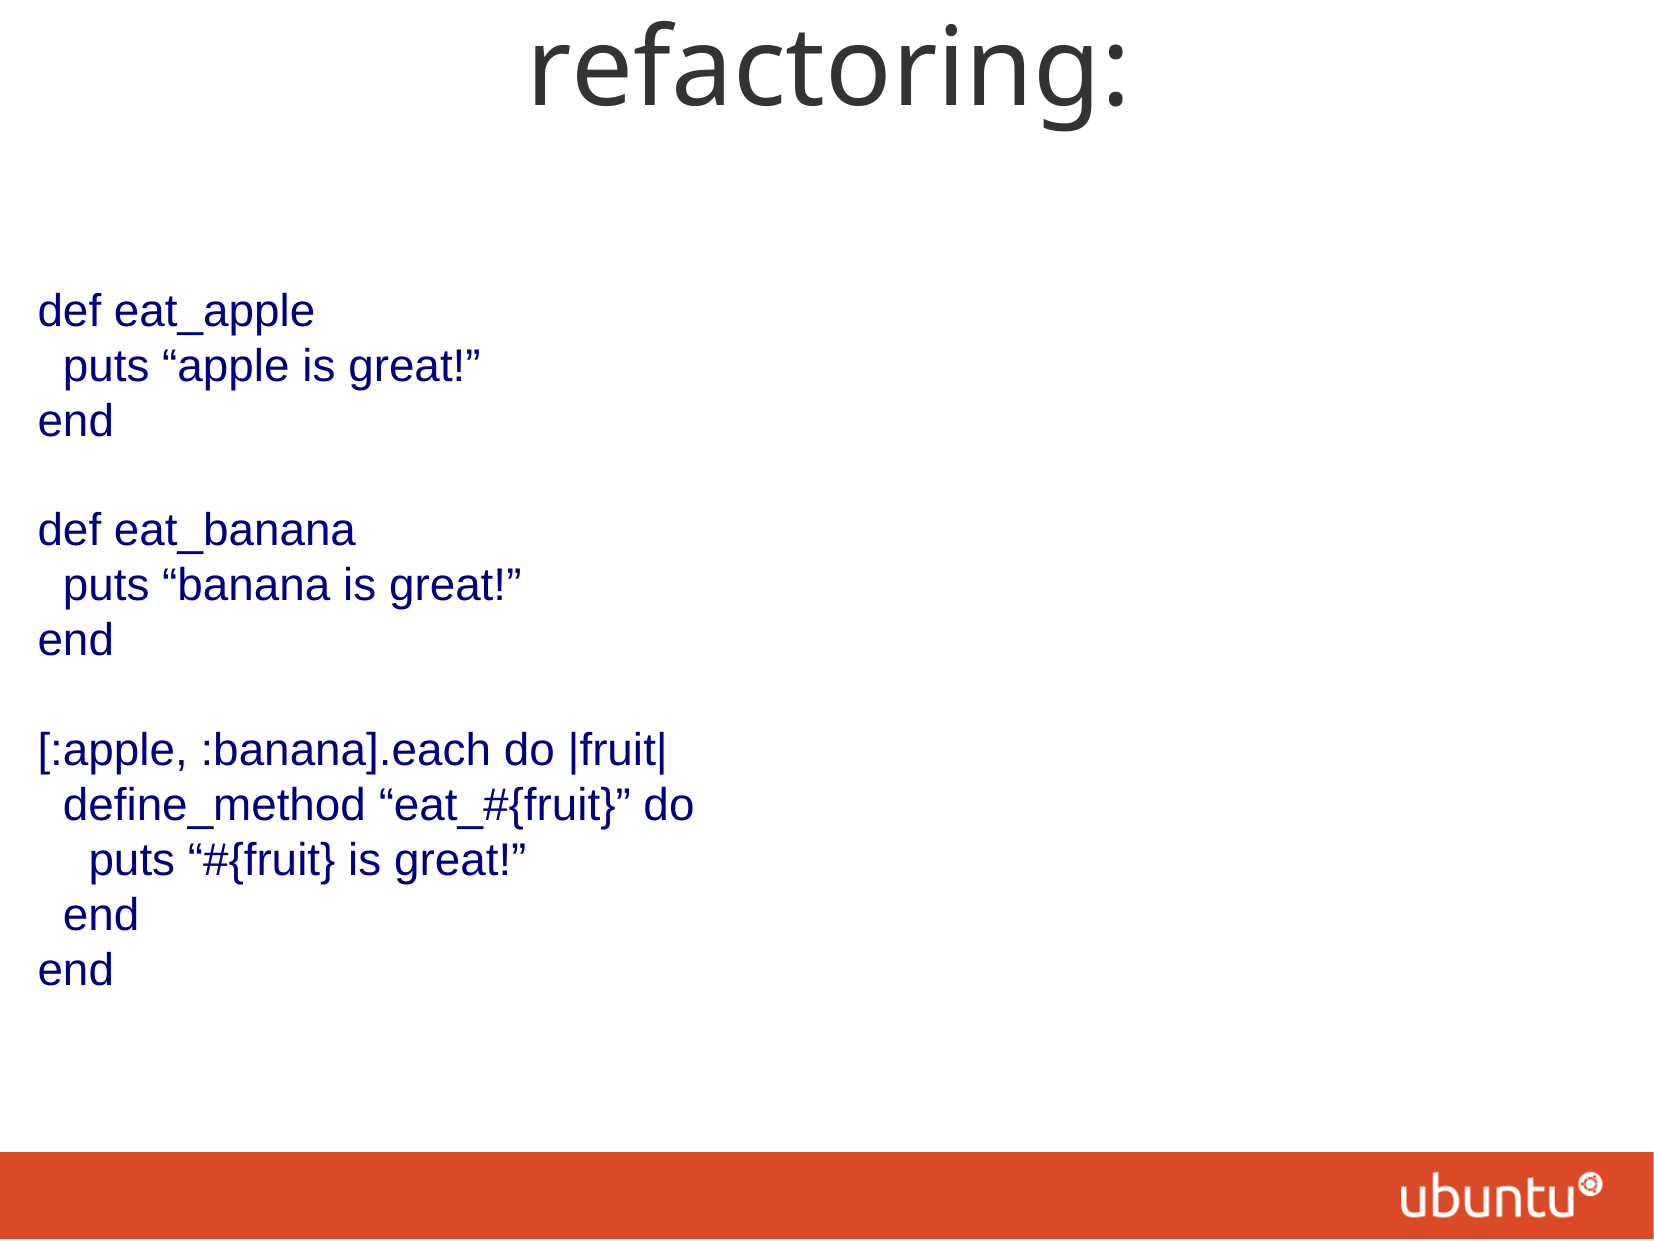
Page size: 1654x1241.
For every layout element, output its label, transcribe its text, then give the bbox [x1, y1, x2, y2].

picture [0, 1152, 1654, 1239]
subtitle def eat_apple puts “apple is great!” end def eat_banana puts “banana is great!” end [:apple, :banana].each do |fruit| define_method “eat_#{fruit}” do puts “#{fruit} is great!” end end [37, 150, 1613, 1126]
title refactoring: [73, 0, 1613, 141]
